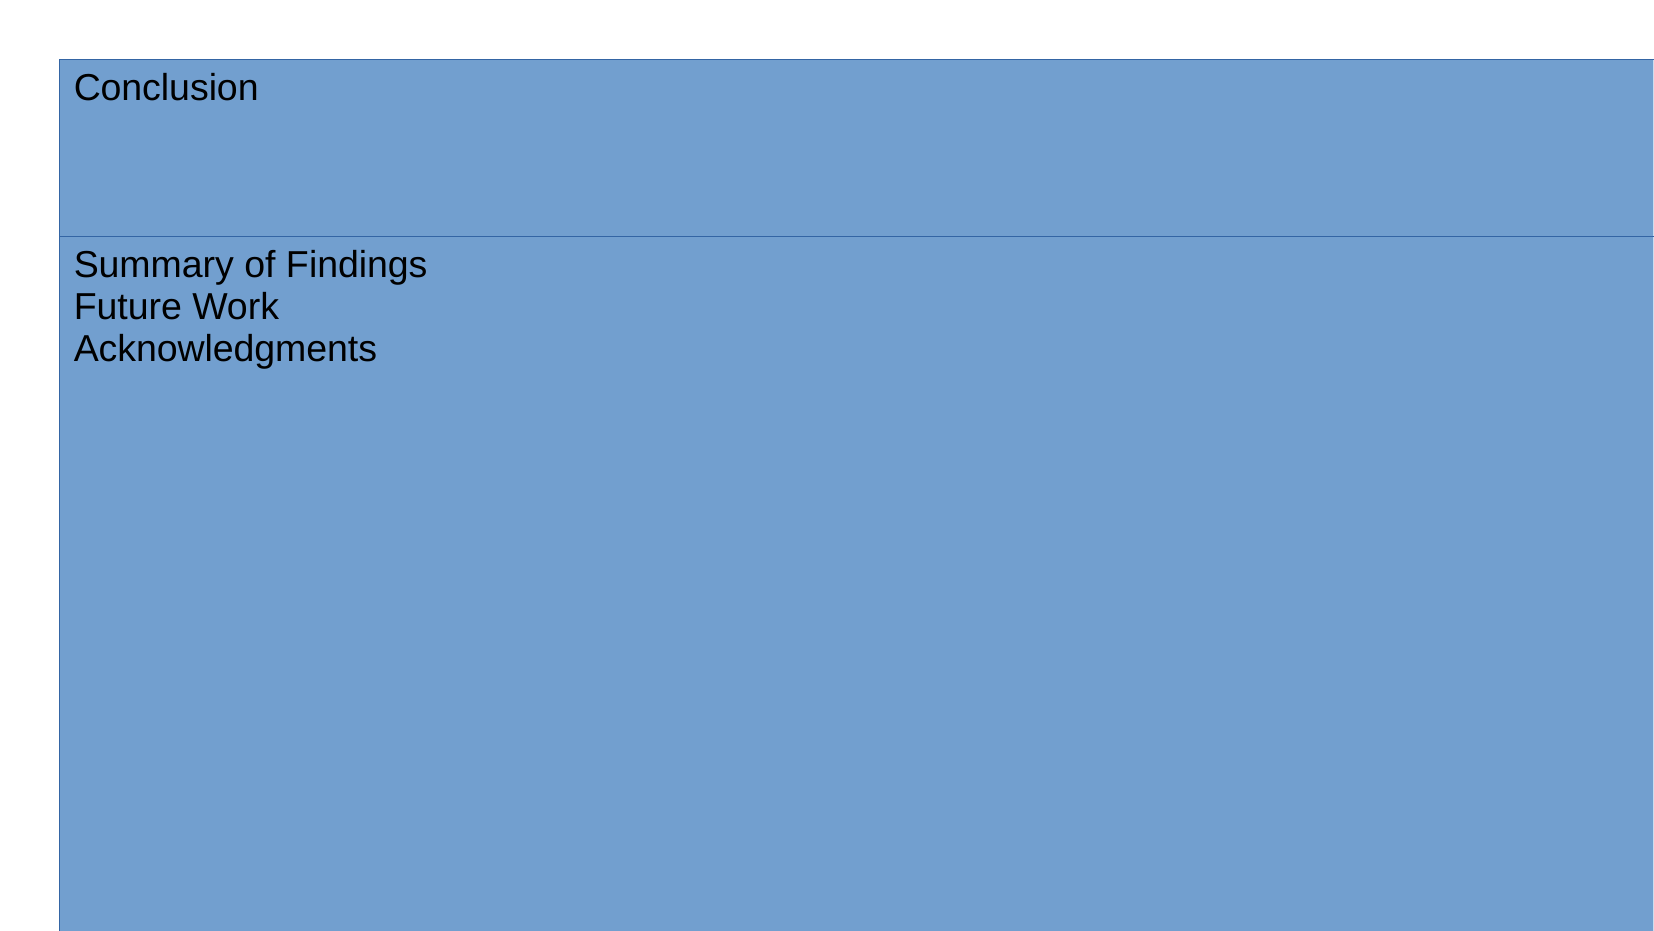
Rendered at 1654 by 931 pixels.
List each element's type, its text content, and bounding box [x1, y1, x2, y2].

text_box Conclusion [59, 59, 1654, 236]
text_box Summary of Findings Future Work Acknowledgments [59, 236, 1654, 931]
